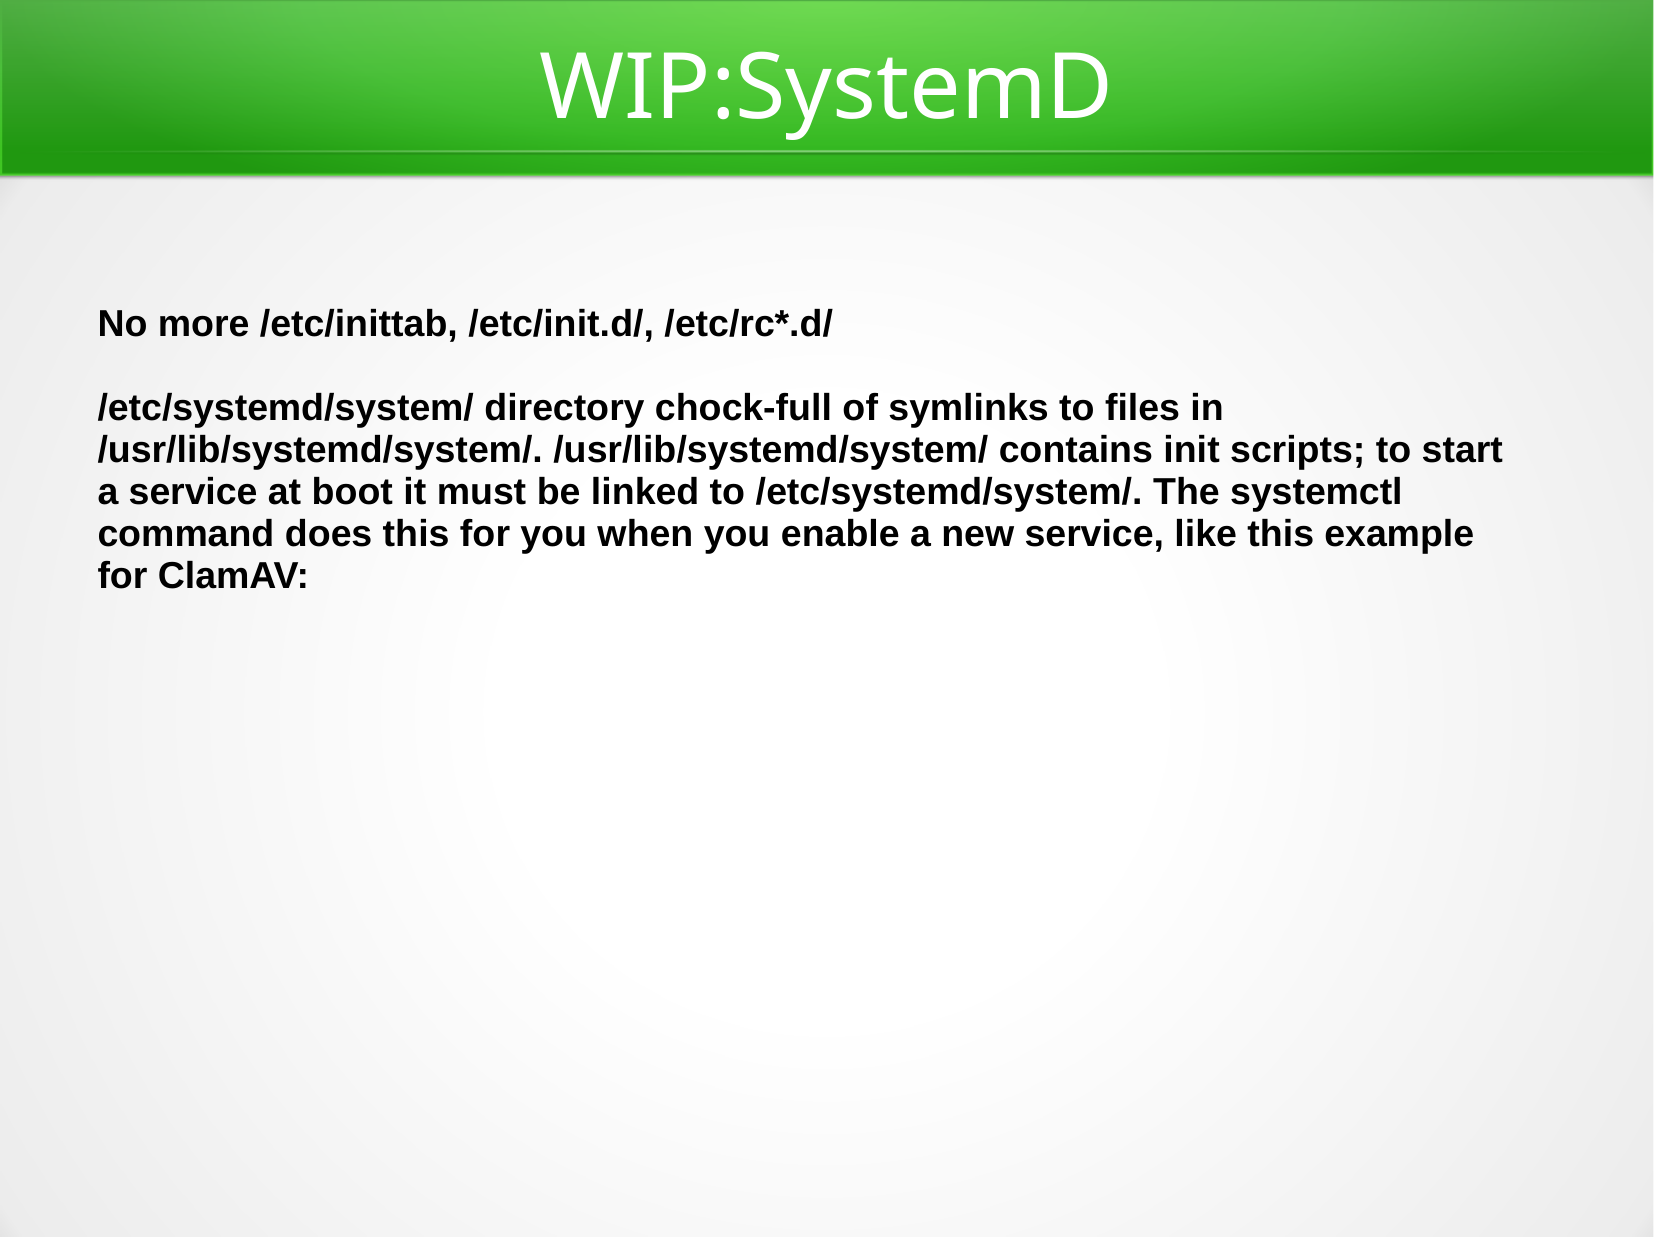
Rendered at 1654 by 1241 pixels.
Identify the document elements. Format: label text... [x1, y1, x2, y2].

text_box No more /etc/inittab, /etc/init.d/, /etc/rc*.d/ /etc/systemd/system/ directory chock-full of symlinks to files in /usr/lib/systemd/system/. /usr/lib/systemd/system/ contains init scripts; to start a service at boot it must be linked to /etc/systemd/system/. The systemctl command does this for you when you enable a new service, like this example for ClamAV: [82, 295, 1548, 1099]
title WIP:SystemD [82, 11, 1571, 154]
picture [0, 0, 1654, 1237]
